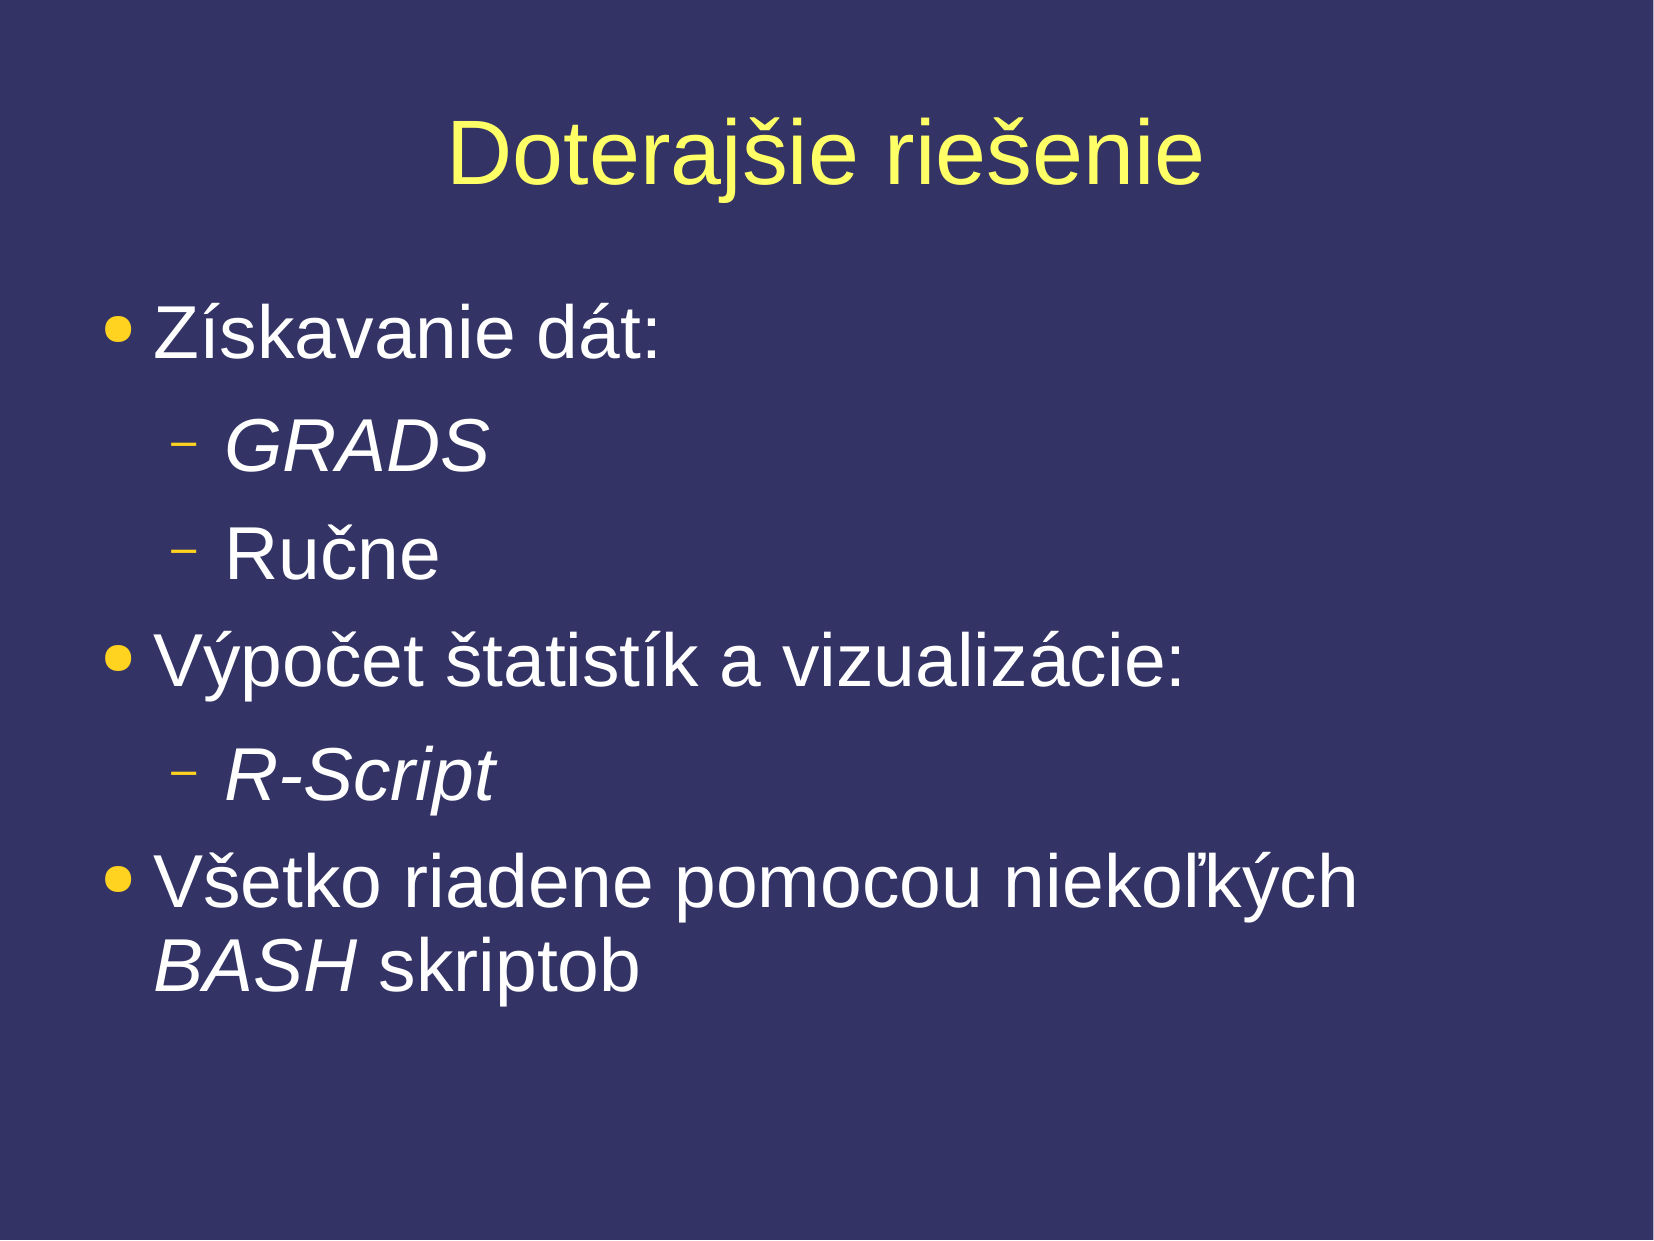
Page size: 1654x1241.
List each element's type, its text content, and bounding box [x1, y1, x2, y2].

list Získavanie dát: GRADS Ručne Výpočet štatistík a vizualizácie: R-Script Všetko riadene pomocou niekoľkých BASH skriptob [82, 290, 1571, 1109]
title Doterajšie riešenie [82, 49, 1571, 257]
